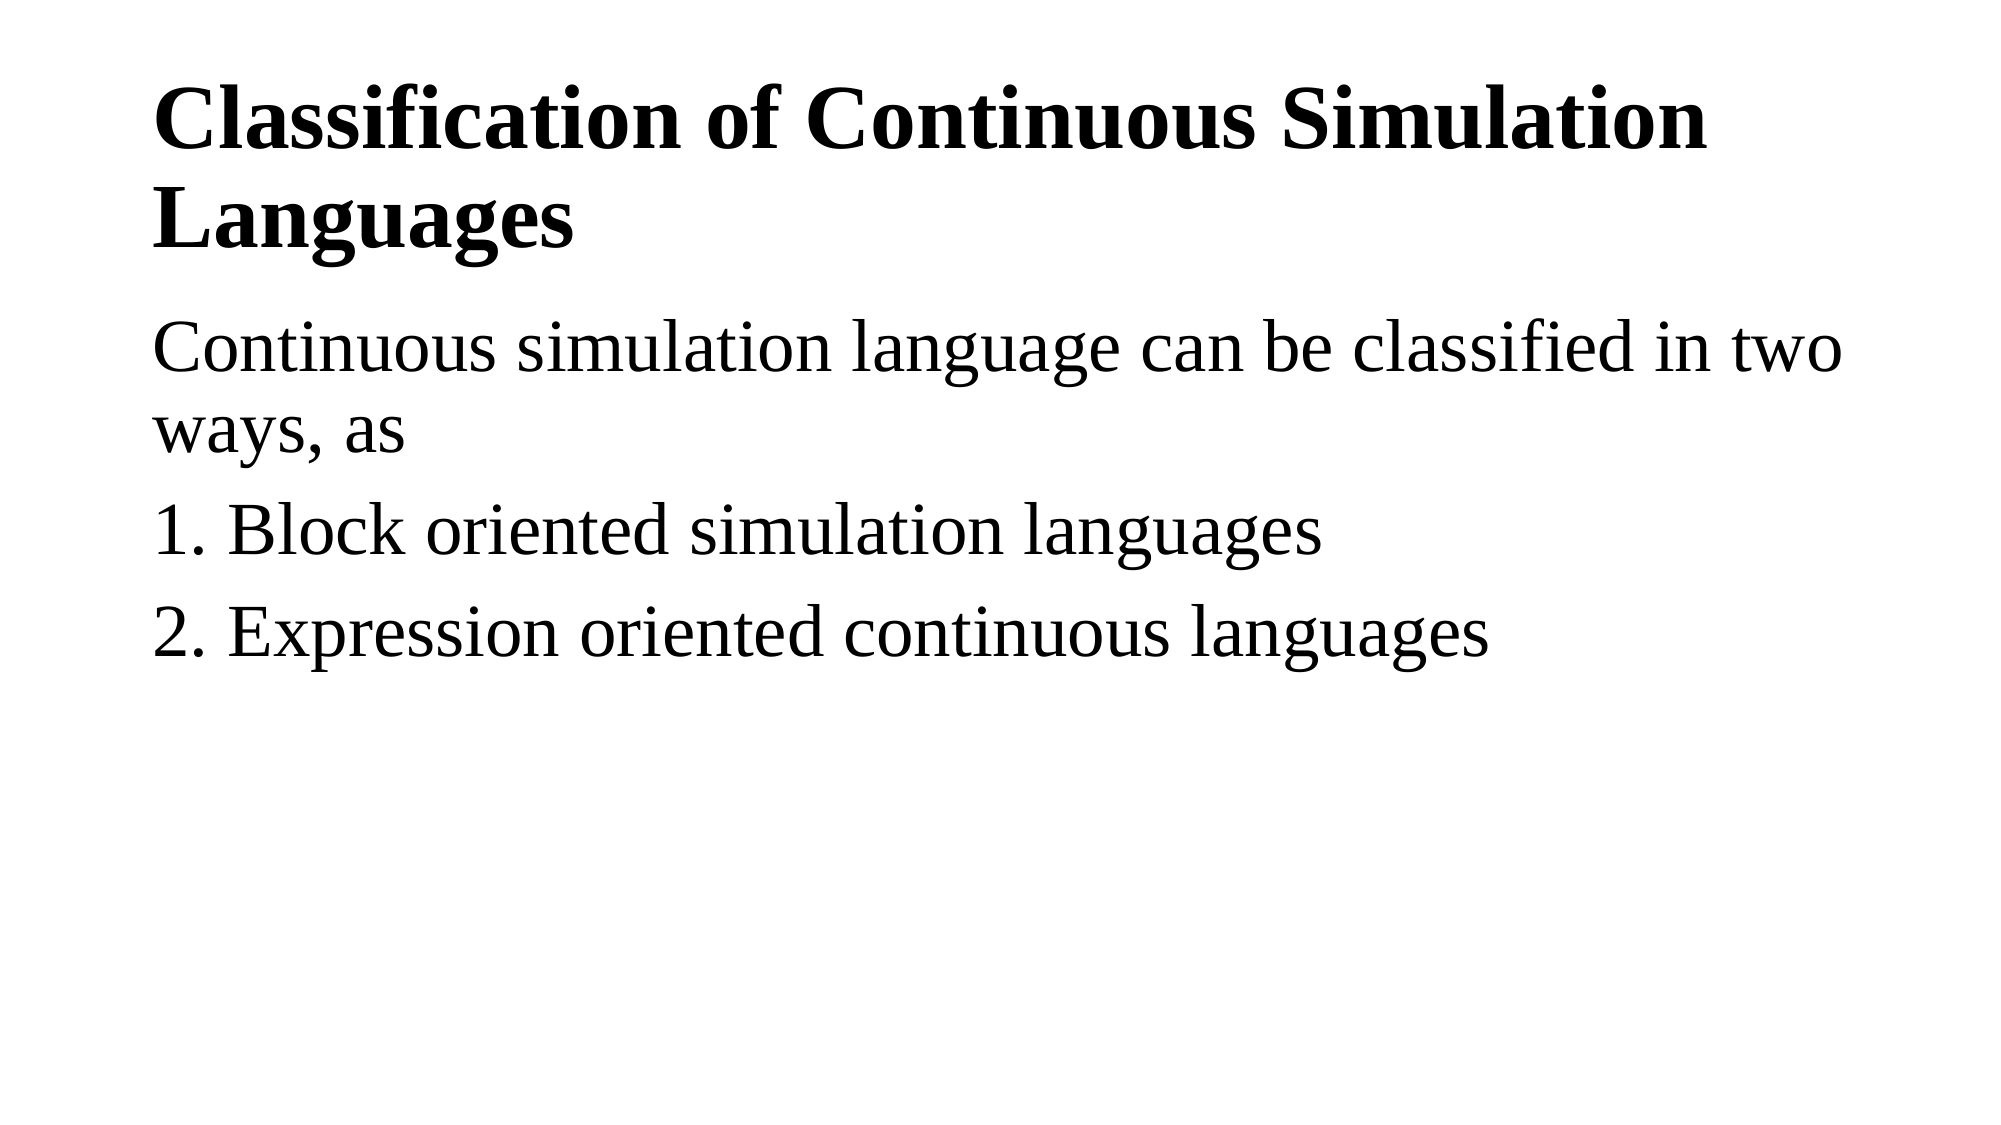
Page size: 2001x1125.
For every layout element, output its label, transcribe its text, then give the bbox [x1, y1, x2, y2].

list Continuous simulation language can be classified in two ways, as 1. Block oriented simulation languages 2. Expression oriented continuous languages [137, 299, 1863, 1014]
title Classification of Continuous Simulation Languages [137, 59, 1863, 278]
